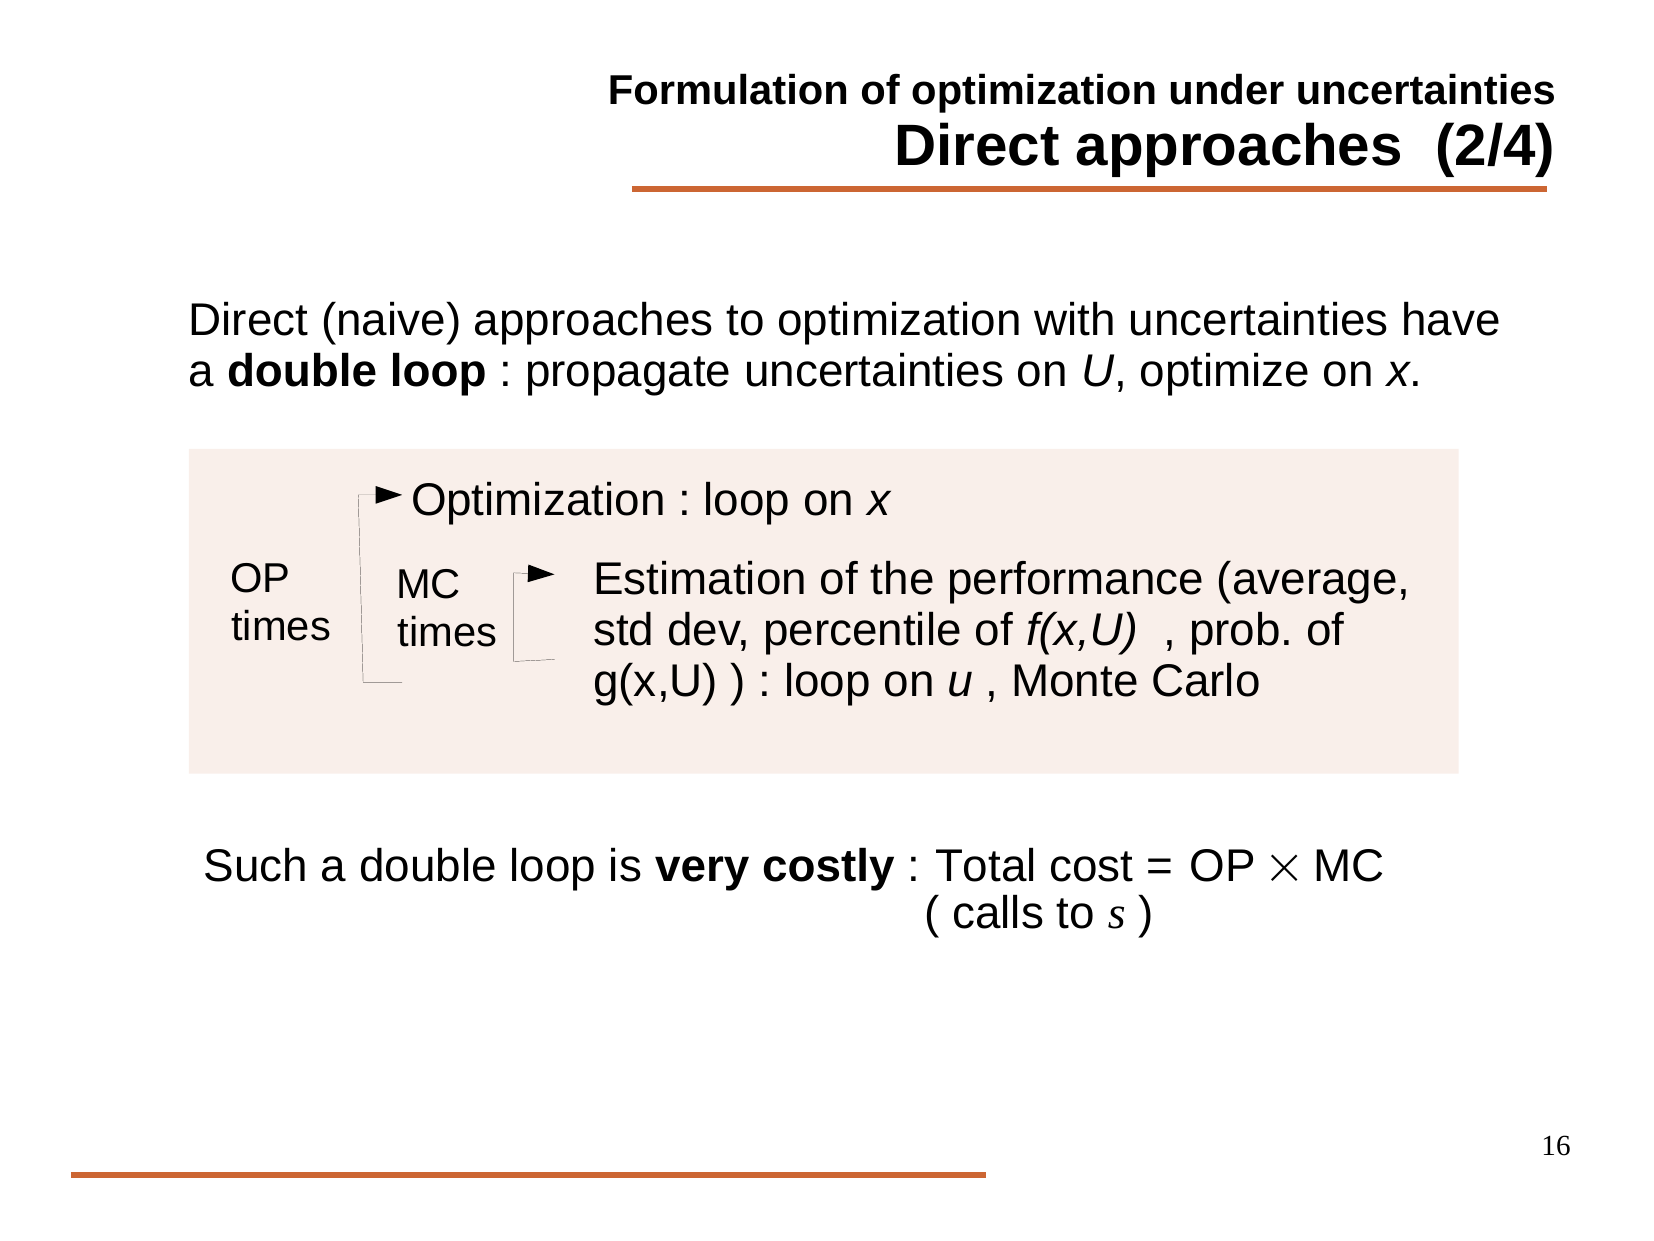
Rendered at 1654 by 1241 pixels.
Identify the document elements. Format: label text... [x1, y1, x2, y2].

text_box [188, 455, 1459, 774]
chart [223, 554, 338, 650]
text_box Such a double loop is very costly : [188, 832, 1518, 899]
text_box Optimization : loop on x [396, 466, 1077, 533]
text_box ( calls to s ) [909, 879, 1205, 947]
chart [927, 839, 1391, 891]
text_box Formulation of optimization under uncertainties Direct approaches (2/4) [212, 59, 1571, 186]
text_box Direct (naive) approaches to optimization with uncertainties have a double loop : propagate uncertainties on U, optimize on x. [174, 286, 1536, 455]
text_box Estimation of the performance (average, std dev, percentile of f(x,U) , prob. of g(x,U) ) : loop on u , Monte Carlo [578, 545, 1459, 739]
chart [389, 561, 504, 656]
